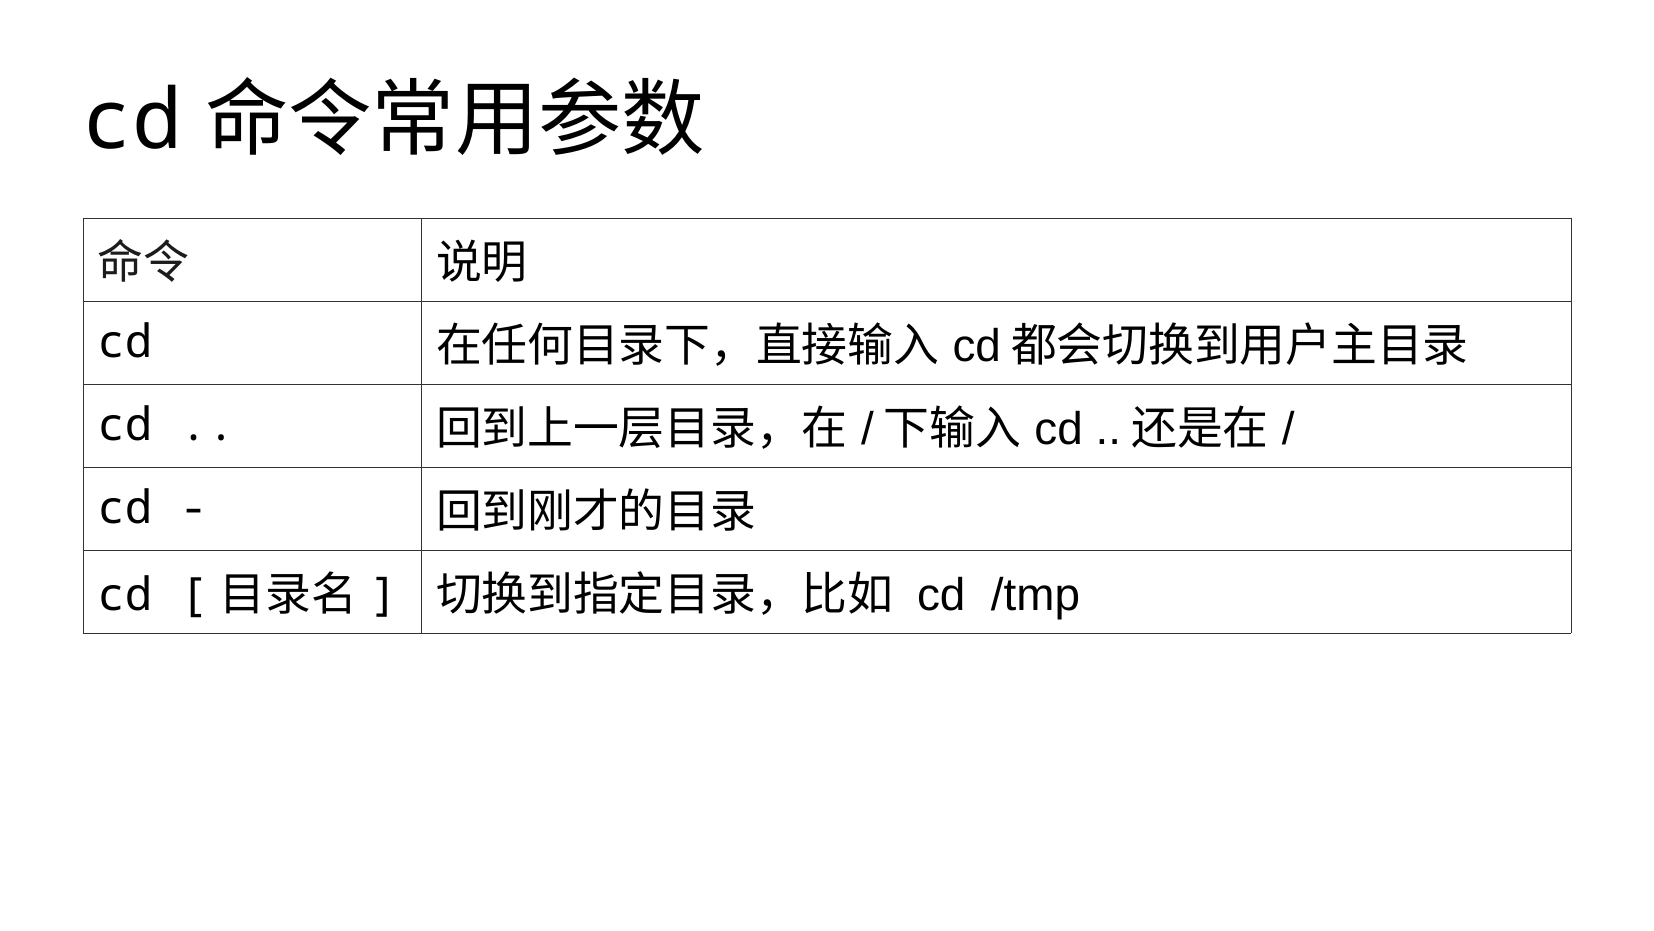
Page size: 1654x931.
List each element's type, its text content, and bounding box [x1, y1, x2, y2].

table_cell cd [目录名] [84, 551, 421, 633]
table_header 说明 [422, 219, 1571, 301]
table_cell 切换到指定目录，比如 cd /tmp [422, 551, 1571, 633]
table_cell cd - [84, 468, 421, 550]
table_cell 回到刚才的目录 [422, 468, 1571, 550]
table_cell cd .. [84, 385, 421, 467]
table_cell cd [84, 302, 421, 384]
title cd命令常用参数 [82, 37, 1571, 189]
table_header 命令 [84, 219, 421, 301]
table_cell 在任何目录下，直接输入cd都会切换到用户主目录 [422, 302, 1571, 384]
table_cell 回到上一层目录，在/下输入cd ..还是在/ [422, 385, 1571, 467]
